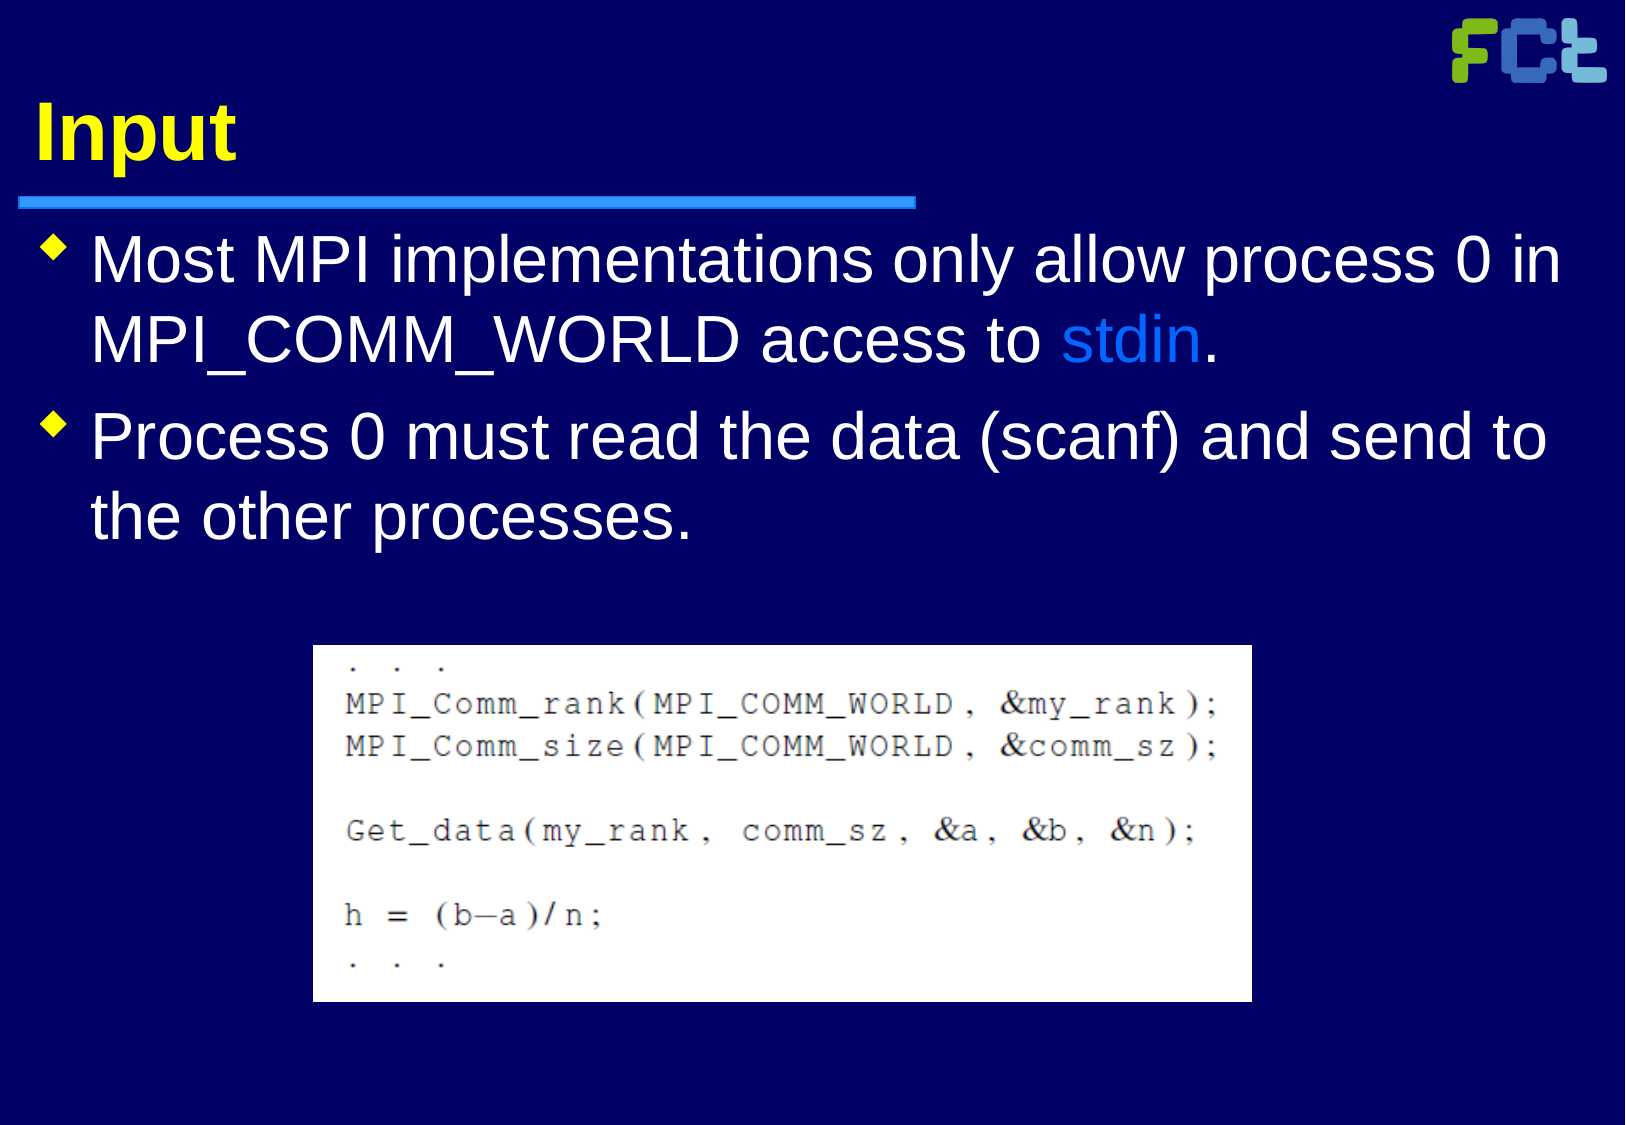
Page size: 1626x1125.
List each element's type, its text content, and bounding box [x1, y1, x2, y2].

list Most MPI implementations only allow process 0 in MPI_COMM_WORLD access to stdin. Process 0 must read the data (scanf) and send to the other processes. [19, 208, 1611, 713]
title Input [19, 7, 1606, 185]
picture [313, 645, 1252, 1002]
